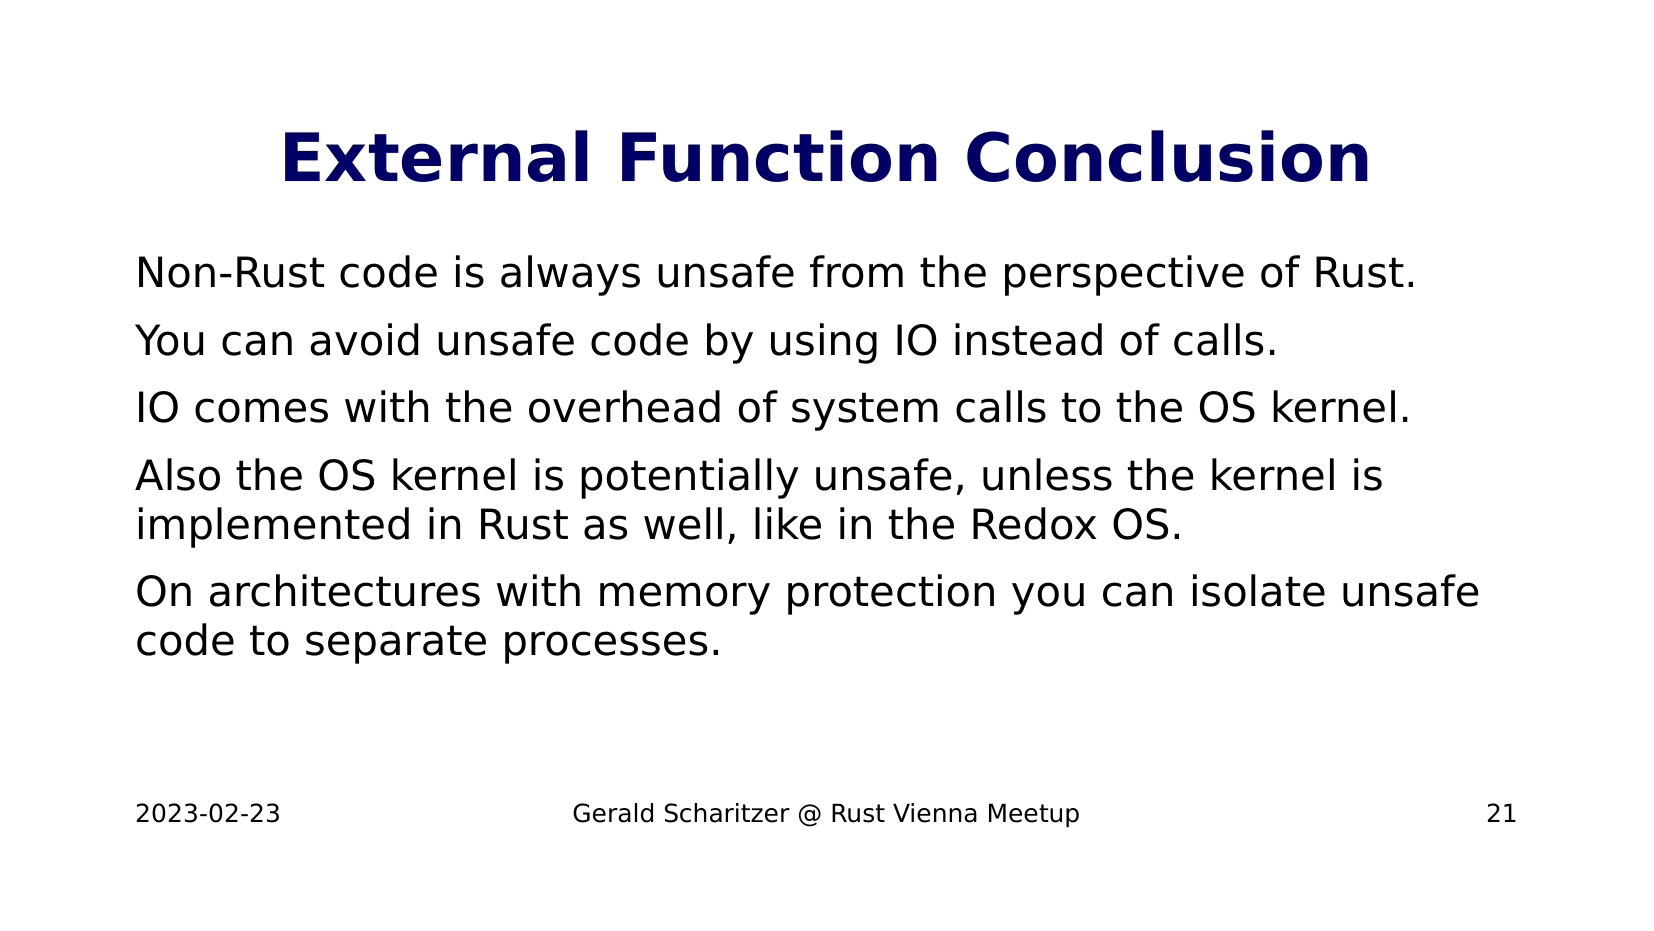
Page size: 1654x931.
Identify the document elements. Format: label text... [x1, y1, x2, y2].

list Non-Rust code is always unsafe from the perspective of Rust. You can avoid unsafe code by using IO instead of calls. IO comes with the overhead of system calls to the OS kernel. Also the OS kernel is potentially unsafe, unless the kernel is implemented in Rust as well, like in the Redox OS. On architectures with memory protection you can isolate unsafe code to separate processes. [135, 248, 1519, 721]
title External Function Conclusion [135, 82, 1519, 235]
